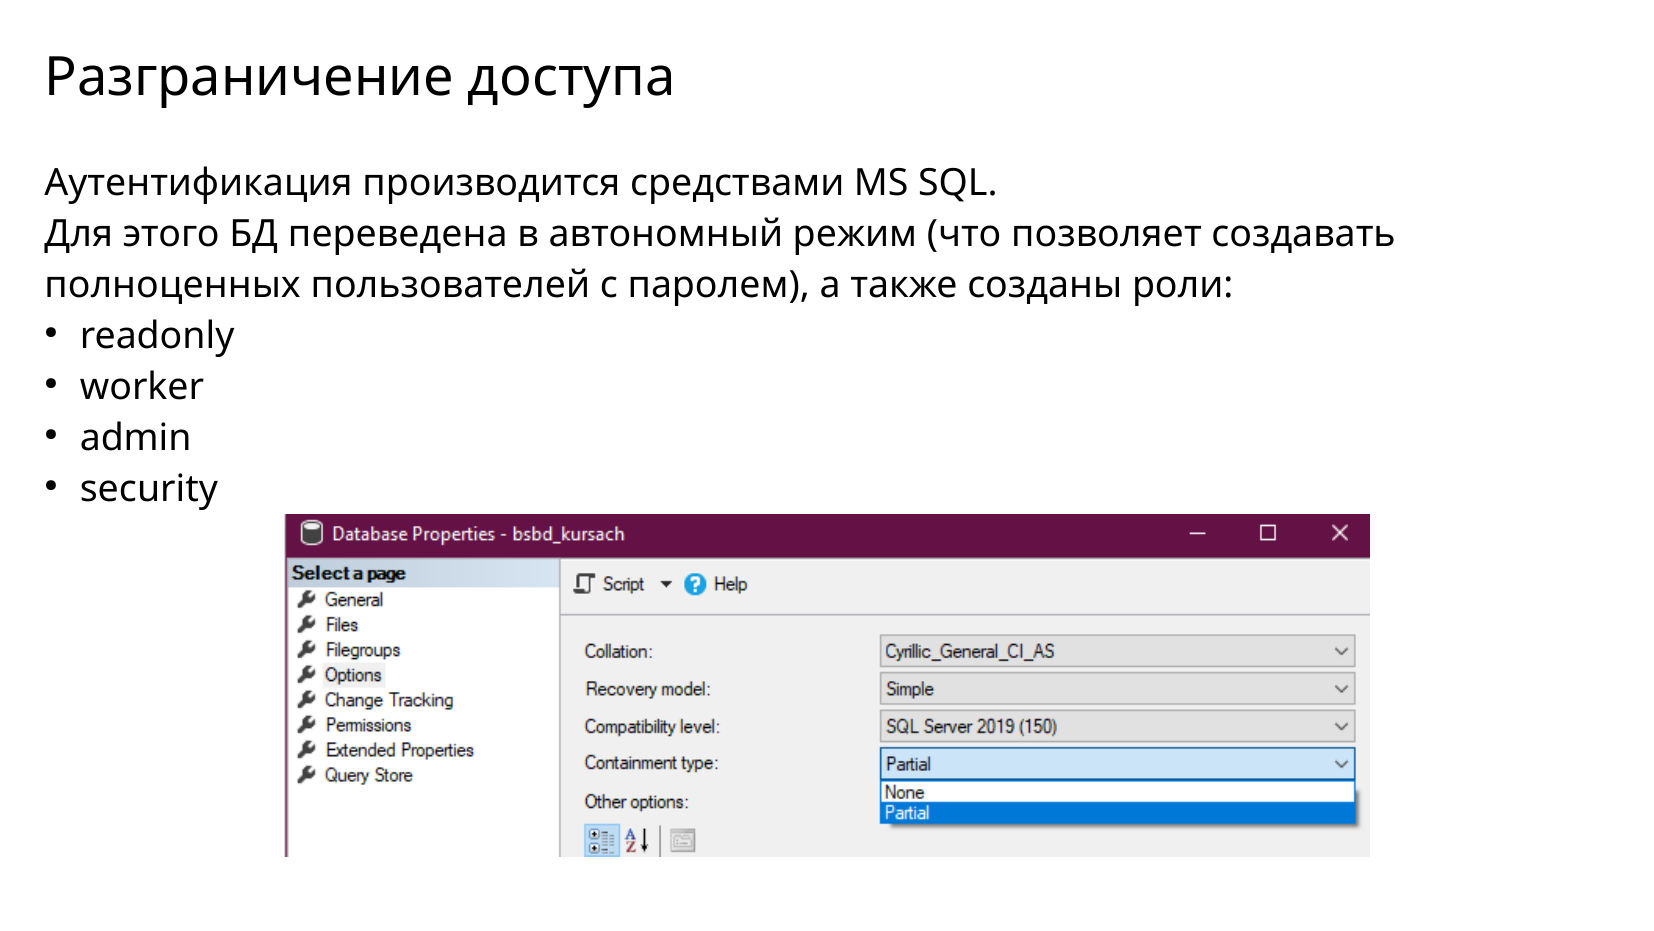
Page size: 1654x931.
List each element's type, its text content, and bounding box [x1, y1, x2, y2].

text_box Разграничение доступа [29, 29, 1625, 119]
picture [284, 514, 1370, 857]
text_box Аутентификация производится средствами MS SQL. Для этого БД переведена в автономный режим (что позволяет создавать полноценных пользователей с паролем), а также созданы роли: readonly worker admin security [29, 147, 1625, 653]
